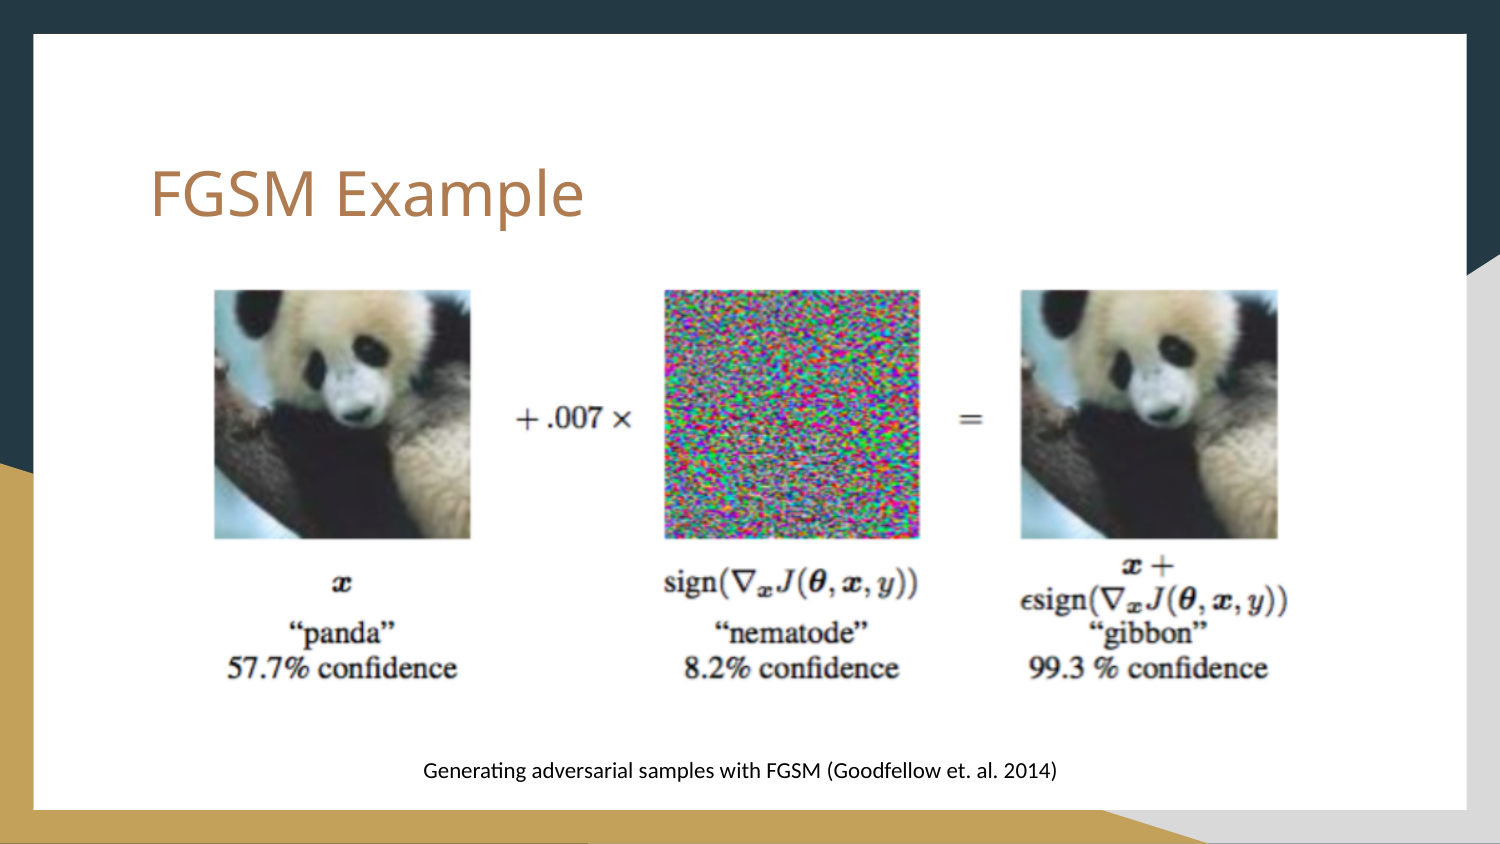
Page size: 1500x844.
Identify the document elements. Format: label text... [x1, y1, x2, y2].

title FGSM Example [134, 138, 1366, 296]
picture [186, 275, 1314, 706]
text_box Generating adversarial samples with FGSM (Goodfellow et. al. 2014) [305, 741, 1177, 783]
